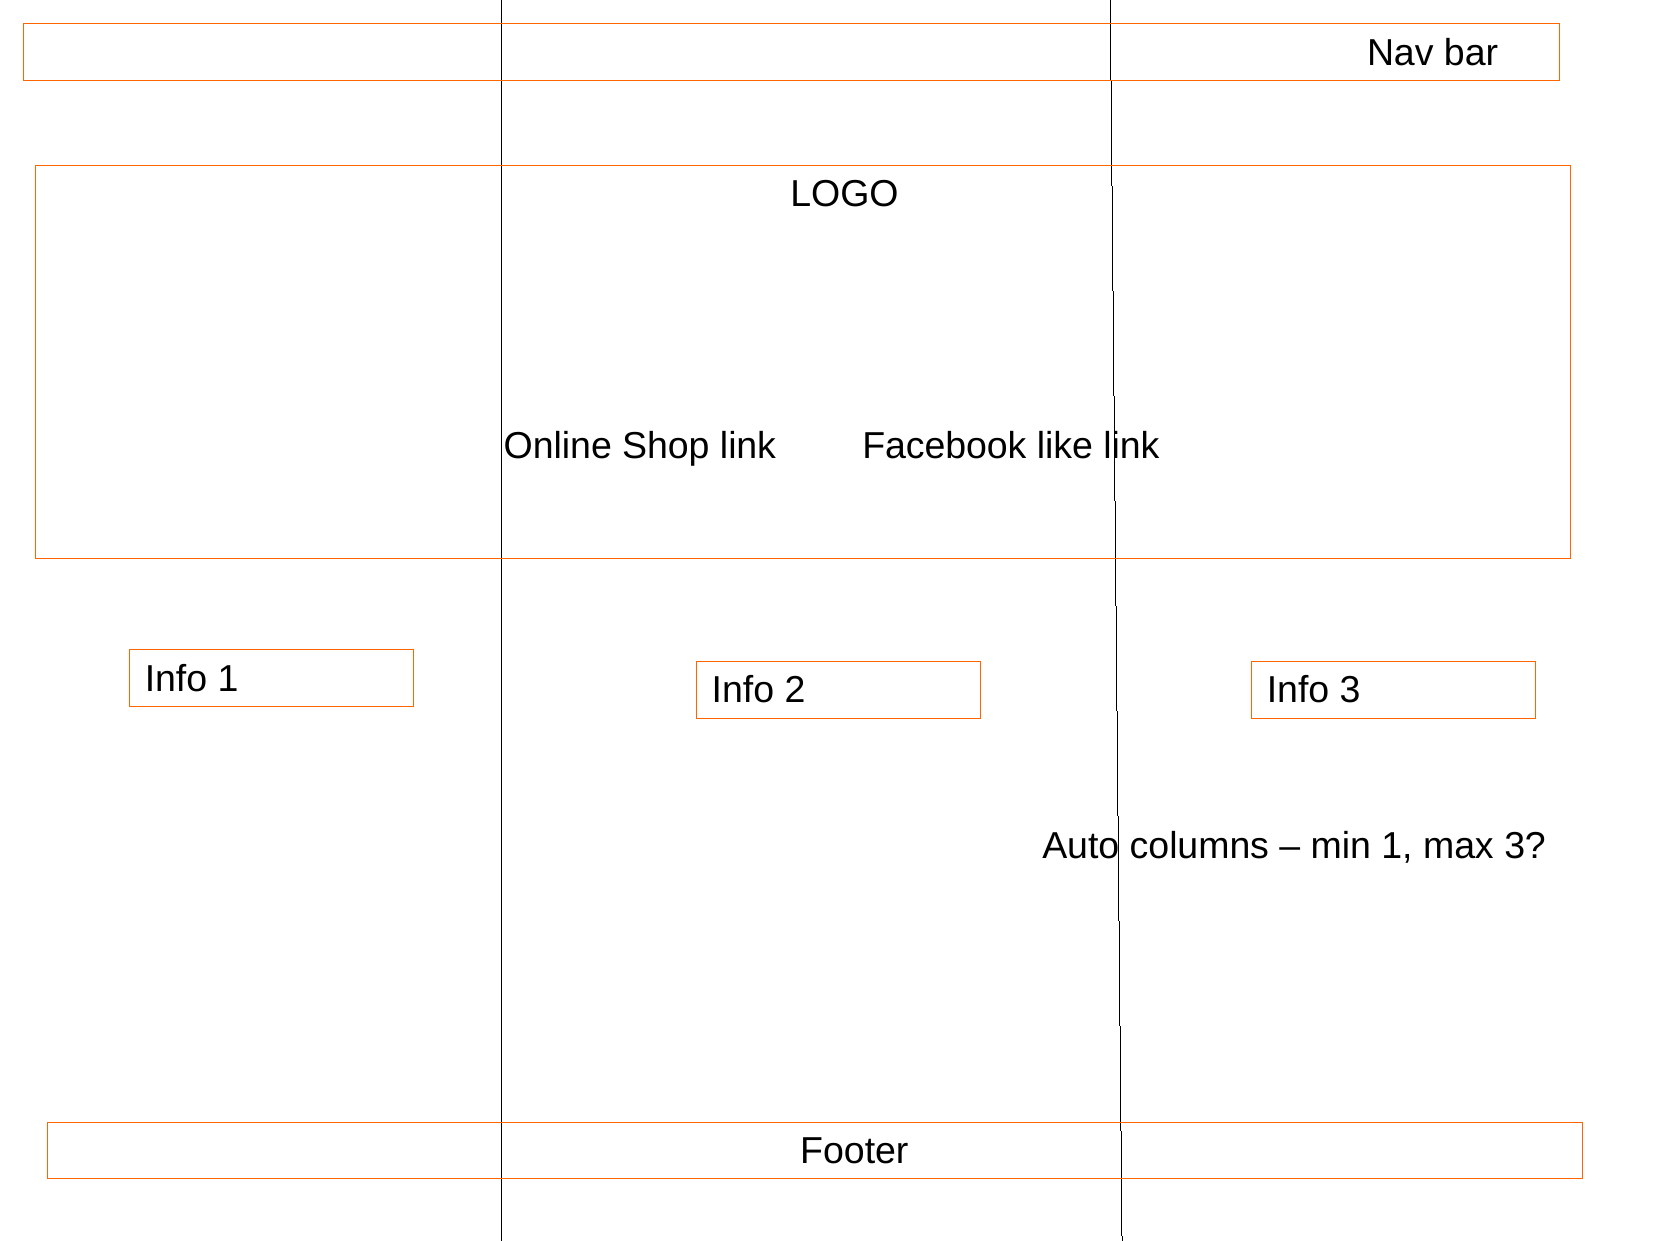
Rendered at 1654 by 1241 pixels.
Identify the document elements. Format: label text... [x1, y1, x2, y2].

text_box Info 3 [1251, 661, 1536, 719]
text_box Info 1 [129, 649, 414, 707]
text_box Auto columns – min 1, max 3? [1027, 817, 1561, 875]
text_box Footer [47, 1122, 1583, 1179]
text_box LOGO Online Shop link Facebook like link [35, 165, 1571, 559]
text_box Info 2 [696, 661, 981, 719]
text_box Nav bar [23, 23, 1560, 81]
